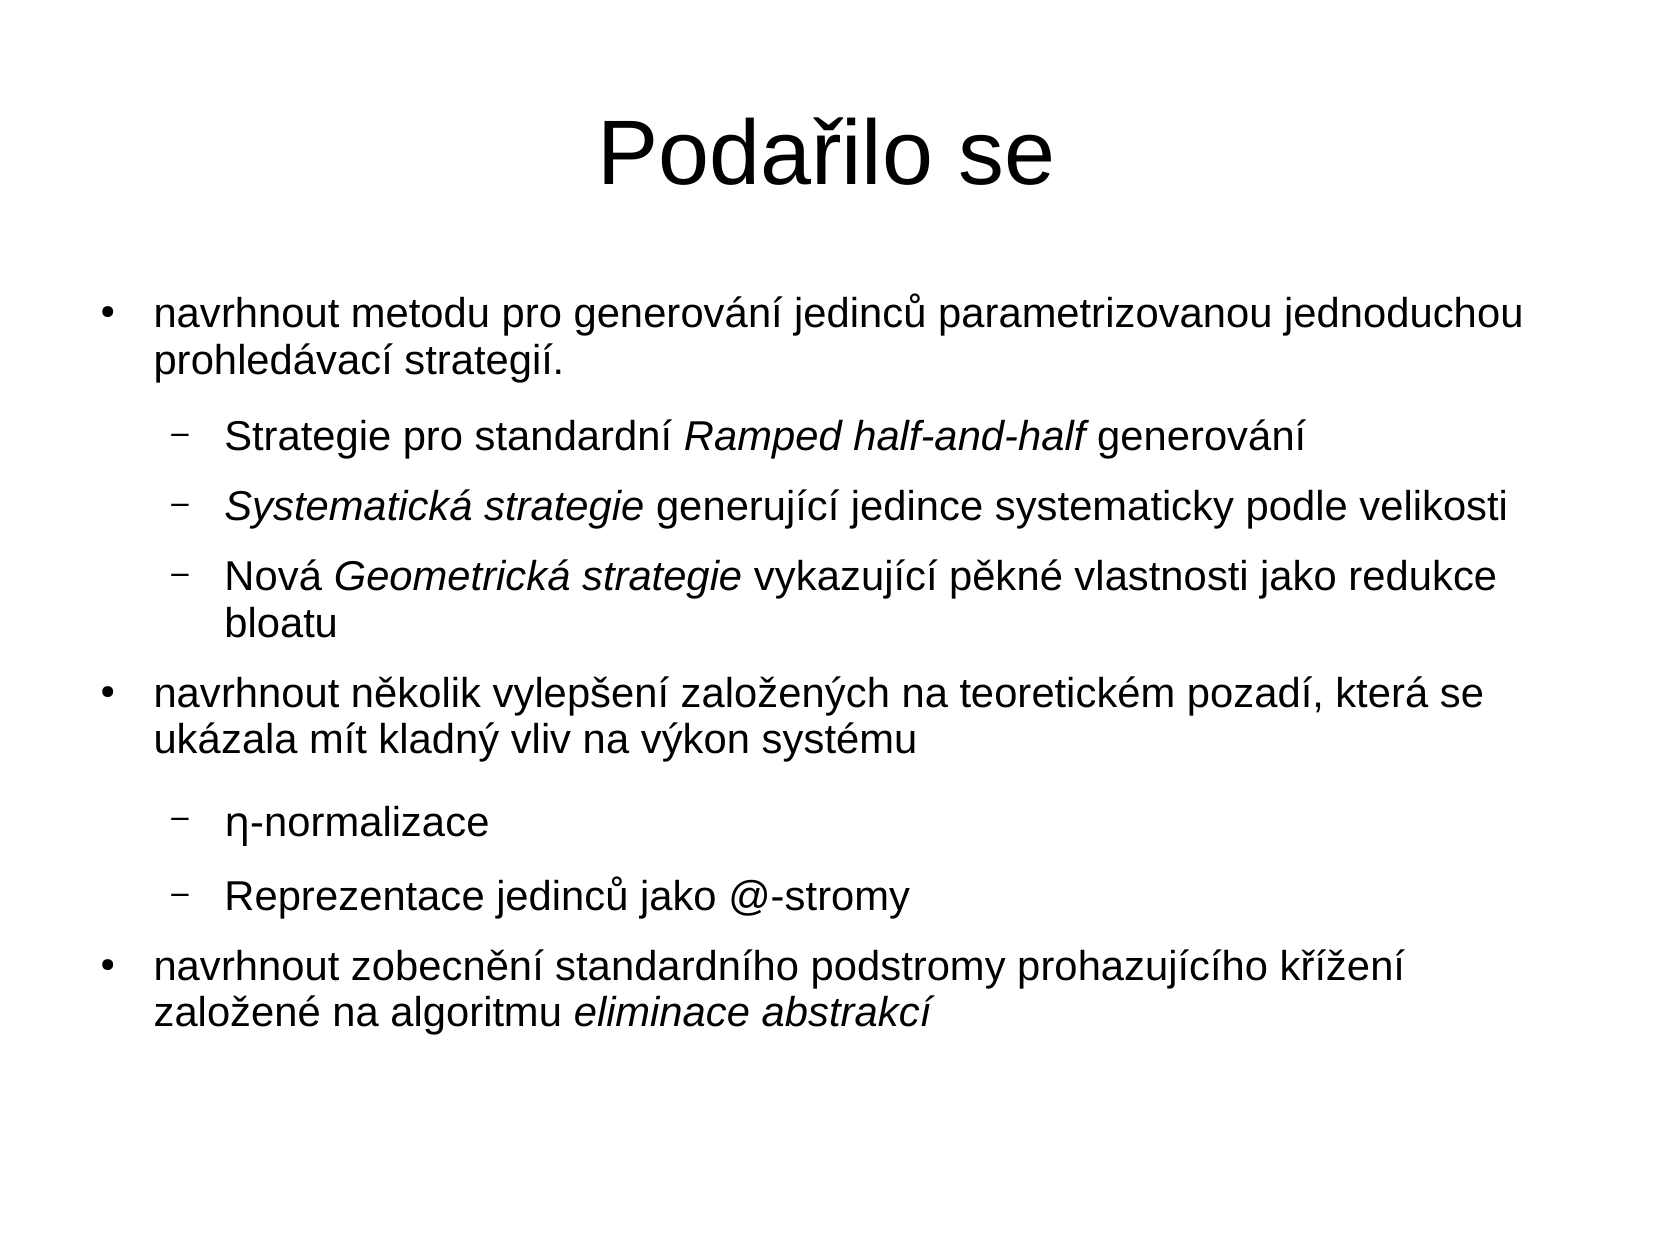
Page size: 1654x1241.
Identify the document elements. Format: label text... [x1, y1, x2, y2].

list navrhnout metodu pro generování jedinců parametrizovanou jednoduchou prohledávací strategií. Strategie pro standardní Ramped half-and-half generování Systematická strategie generující jedince systematicky podle velikosti Nová Geometrická strategie vykazující pěkné vlastnosti jako redukce bloatu navrhnout několik vylepšení založených na teoretickém pozadí, která se ukázala mít kladný vliv na výkon systému η-normalizace Reprezentace jedinců jako @-stromy navrhnout zobecnění standardního podstromy prohazujícího křížení založené na algoritmu eliminace abstrakcí [82, 290, 1538, 1156]
title Podařilo se [82, 49, 1571, 257]
